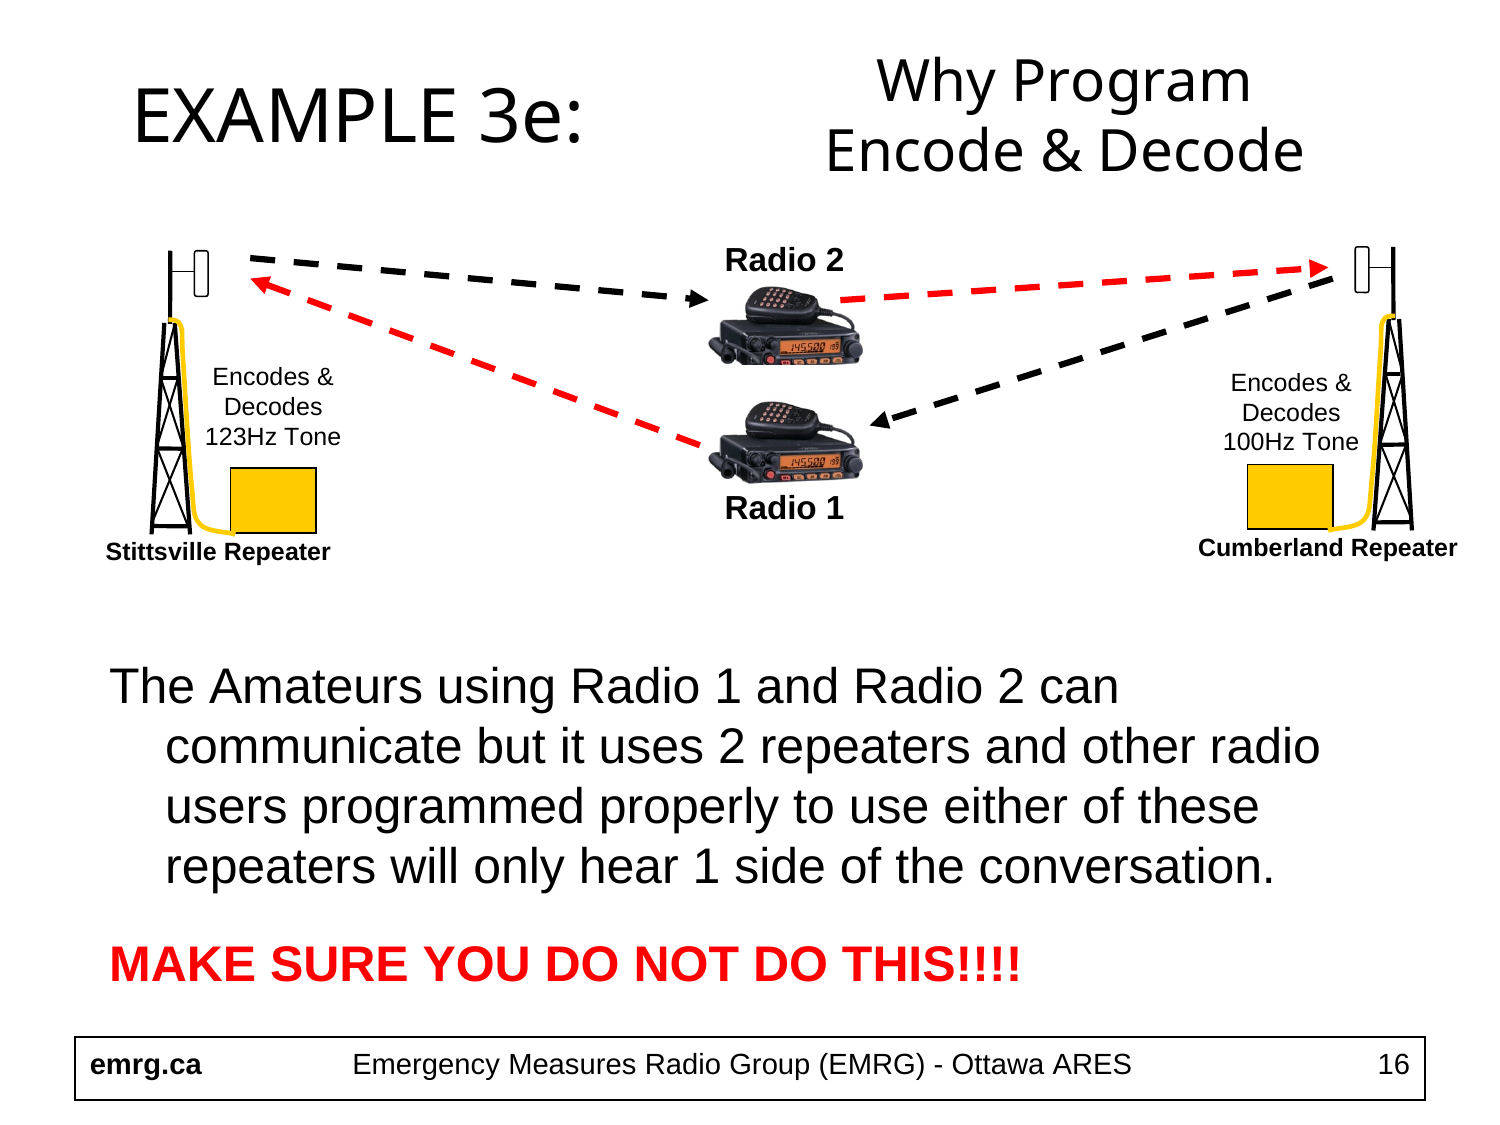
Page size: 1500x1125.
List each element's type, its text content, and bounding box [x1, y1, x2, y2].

text_box Stittsville Repeater [90, 527, 347, 573]
text_box Encodes & Decodes 100Hz Tone [1196, 358, 1387, 464]
text_box The Amateurs using Radio 1 and Radio 2 can communicate but it uses 2 repeaters and other radio users programmed properly to use either of these repeaters will only hear 1 side of the conversation. MAKE SURE YOU DO NOT DO THIS!!!! [94, 646, 1438, 1000]
title EXAMPLE 3e: [116, 19, 741, 207]
text_box Cumberland Repeater [1183, 523, 1474, 569]
text_box [230, 468, 317, 533]
text_box Radio 1 [709, 478, 860, 535]
text_box <number> [1246, 1037, 1426, 1103]
text_box Encodes & Decodes 123Hz Tone [178, 352, 369, 458]
picture [708, 250, 863, 521]
text_box Radio 2 [709, 230, 860, 286]
text_box [1247, 464, 1333, 529]
text_box Why Program Encode & Decode [766, 19, 1364, 207]
text_box Emergency Measures Radio Group (EMRG) - Ottawa ARES [247, 1037, 1238, 1103]
